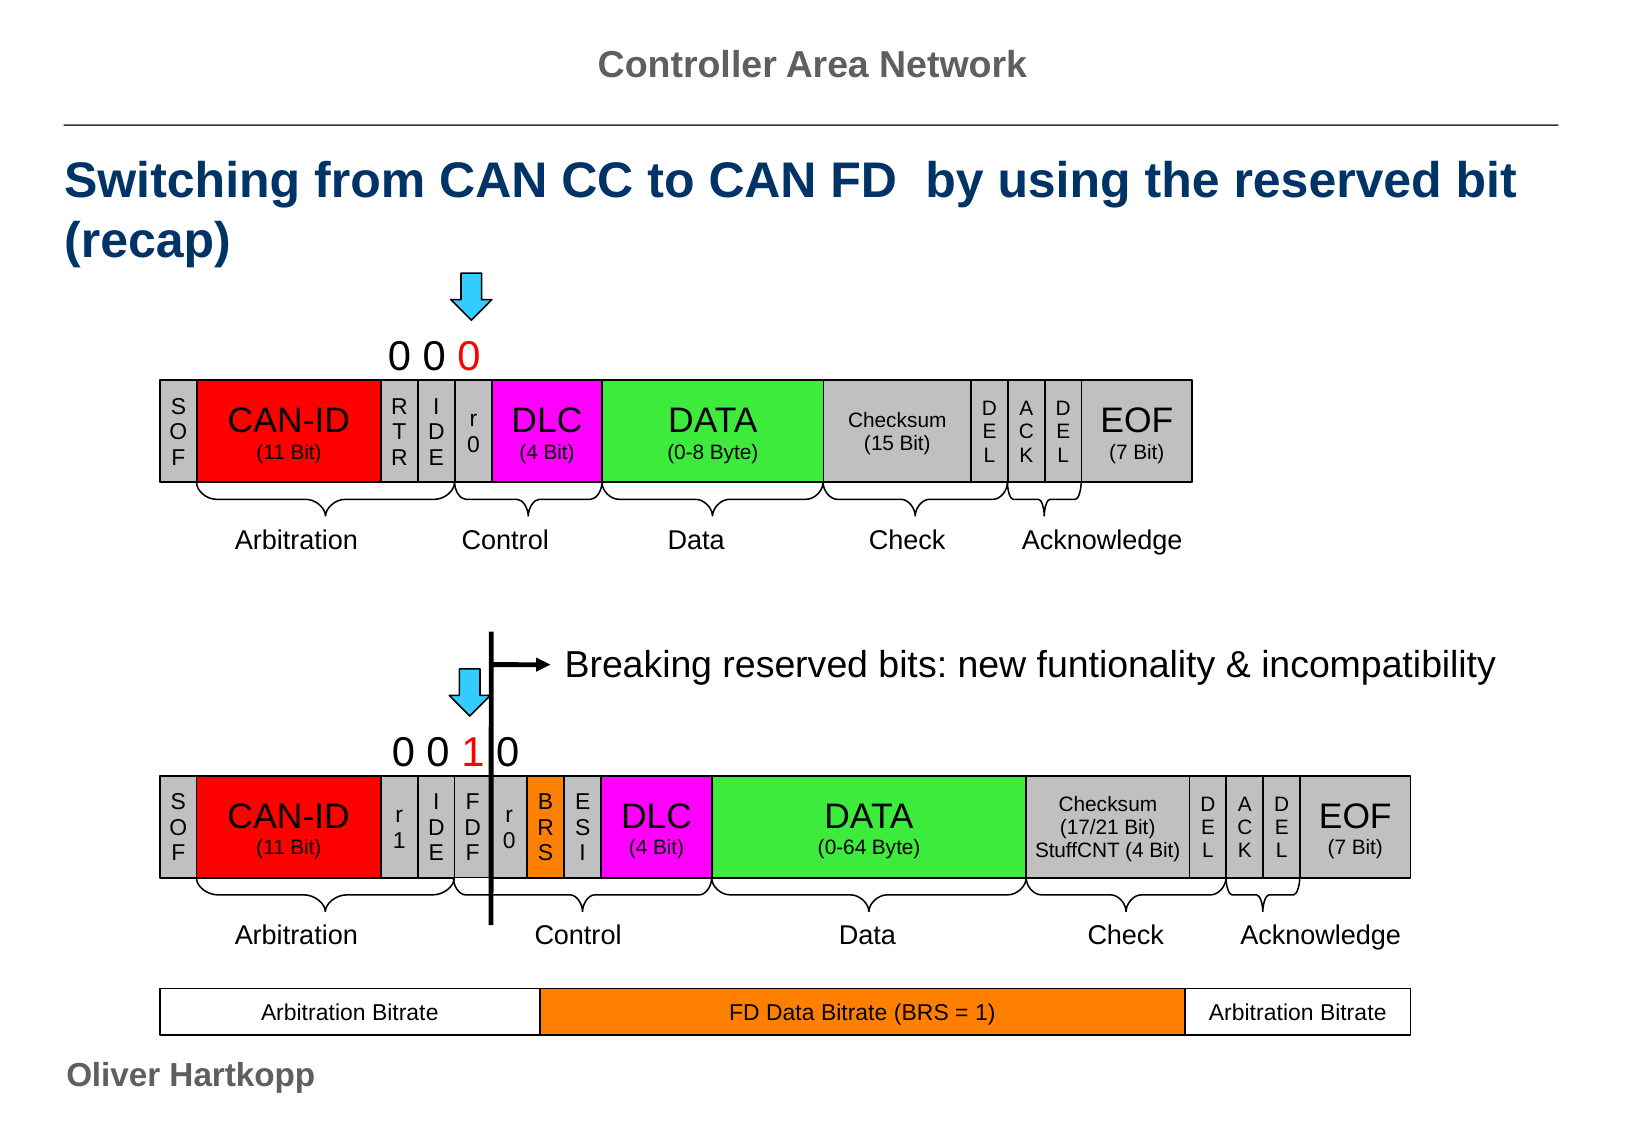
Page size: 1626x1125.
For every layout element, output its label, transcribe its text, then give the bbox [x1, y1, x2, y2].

text_box DATA (0-64 Byte) [711, 775, 1026, 878]
text_box 0 0 0 [373, 321, 496, 387]
text_box Acknowledge [1007, 516, 1209, 563]
text_box R T R [381, 387, 417, 483]
text_box CAN-ID (11 Bit) [196, 380, 381, 483]
text_box B R S [527, 775, 564, 878]
text_box r 0 [494, 783, 527, 878]
text_box r 0 [454, 387, 492, 483]
text_box D E L [1044, 380, 1082, 483]
text_box Switching from CAN CC to CAN FD by using the reserved bit (recap) [64, 147, 1558, 260]
text_box CAN-ID (11 Bit) [196, 775, 380, 878]
text_box 0 0 1 0 [494, 717, 535, 783]
text_box r 1 [380, 783, 417, 878]
text_box D E L [1263, 775, 1300, 878]
text_box Control [447, 516, 570, 563]
text_box Arbitration Bitrate [1185, 988, 1411, 1035]
text_box DLC (4 Bit) [492, 380, 602, 483]
text_box [450, 273, 492, 321]
text_box D E L [971, 380, 1007, 483]
text_box Checksum (15 Bit) [823, 380, 971, 483]
text_box S O F [159, 775, 196, 878]
text_box D E L [1189, 775, 1226, 878]
text_box DLC (4 Bit) [602, 775, 711, 878]
text_box Arbitration [220, 911, 382, 959]
text_box DATA (0-8 Byte) [602, 380, 823, 483]
text_box Data [653, 516, 744, 563]
text_box E S I [564, 775, 602, 878]
text_box A C K [1226, 775, 1263, 878]
text_box FD Data Bitrate (BRS = 1) [539, 988, 1185, 1035]
text_box EOF (7 Bit) [1082, 380, 1193, 483]
text_box EOF (7 Bit) [1300, 775, 1411, 878]
text_box S O F [160, 380, 196, 483]
text_box Arbitration [221, 516, 382, 563]
text_box F D F [454, 783, 488, 878]
text_box Checksum (17/21 Bit) StuffCNT (4 Bit) [1026, 775, 1189, 878]
text_box 0 0 1 0 [377, 717, 488, 783]
text_box I D E [417, 783, 454, 878]
text_box A C K [1007, 380, 1044, 483]
text_box Breaking reserved bits: new funtionality & incompatibility [549, 632, 1512, 693]
text_box Arbitration Bitrate [159, 988, 539, 1035]
text_box [449, 668, 488, 717]
text_box Check [854, 516, 967, 563]
text_box Data [825, 911, 915, 959]
text_box I D E [417, 387, 454, 483]
text_box Acknowledge [1226, 911, 1427, 959]
text_box Control [520, 911, 643, 959]
text_box Check [1073, 911, 1185, 959]
